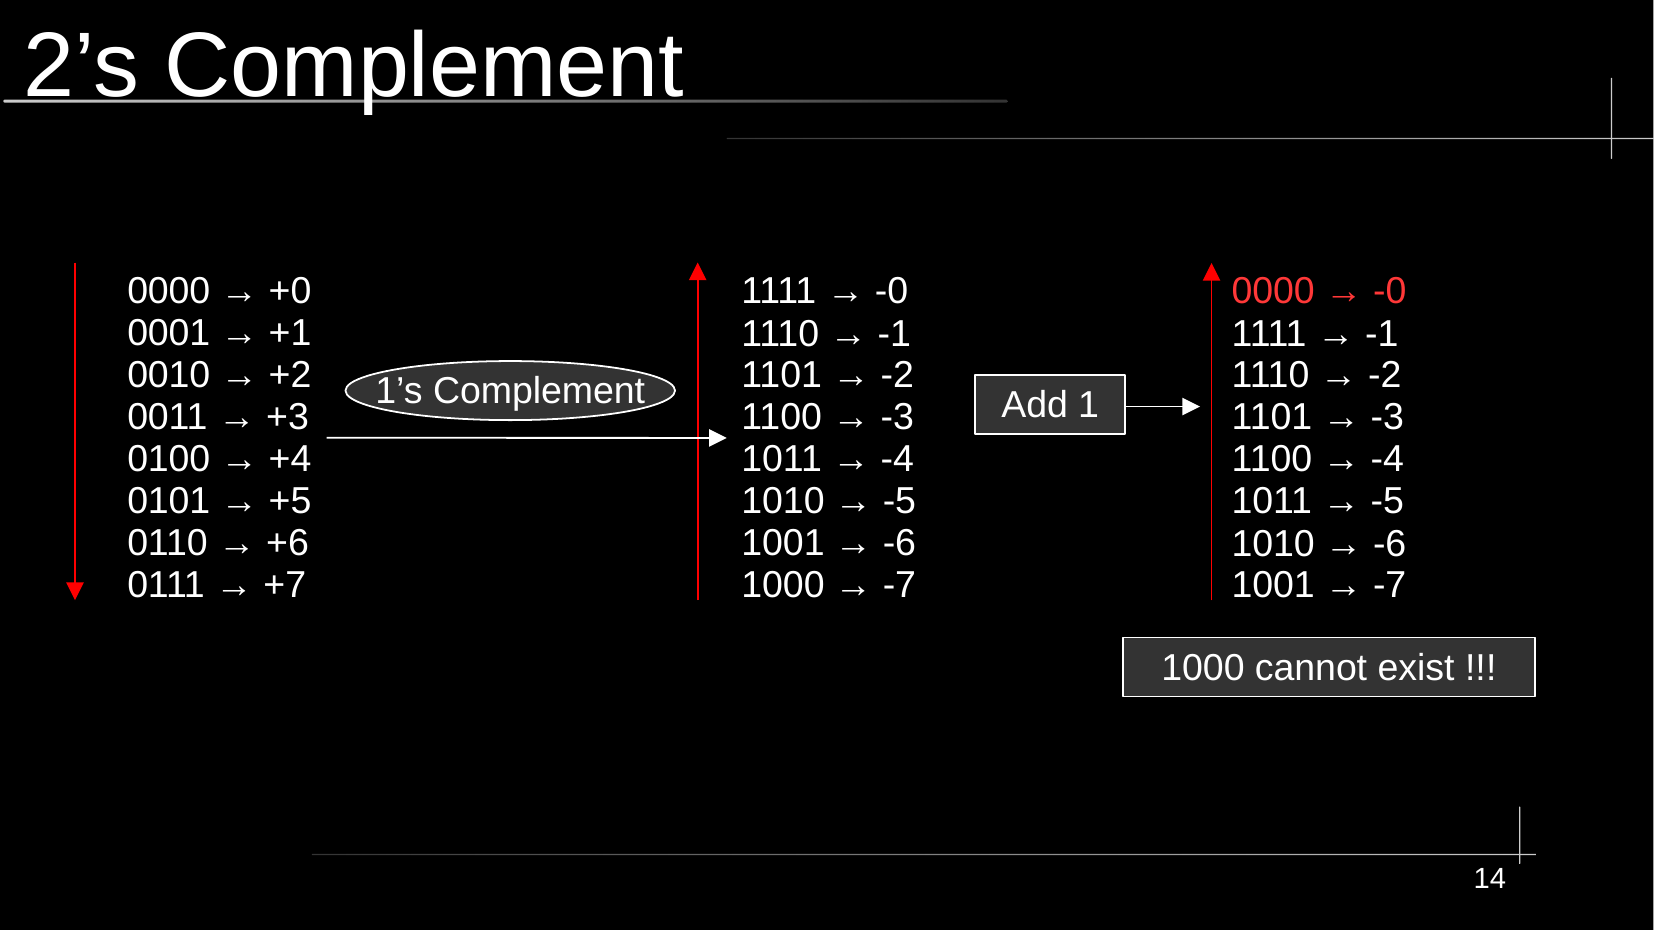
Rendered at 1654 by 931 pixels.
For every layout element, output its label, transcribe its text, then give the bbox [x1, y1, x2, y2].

text_box 1111 → -0 1110 → -1 1101 → -2 1100 → -3 1011 → -4 1010 → -5 1001 → -6 1000 → -7 [726, 262, 932, 614]
text_box 0000 → +0 0001 → +1 0010 → +2 0011 → +3 0100 → +4 0101 → +5 0110 → +6 0111 → +7 [112, 262, 327, 614]
text_box 1000 cannot exist !!! [1122, 637, 1536, 697]
text_box 0000 → -0 1111 → -1 1110 → -2 1101 → -3 1100 → -4 1011 → -5 1010 → -6 1001 → -7 [1216, 262, 1422, 614]
title 2’s Complement [23, 11, 1589, 119]
text_box Add 1 [975, 374, 1126, 434]
text_box 1’s Complement [345, 361, 676, 421]
